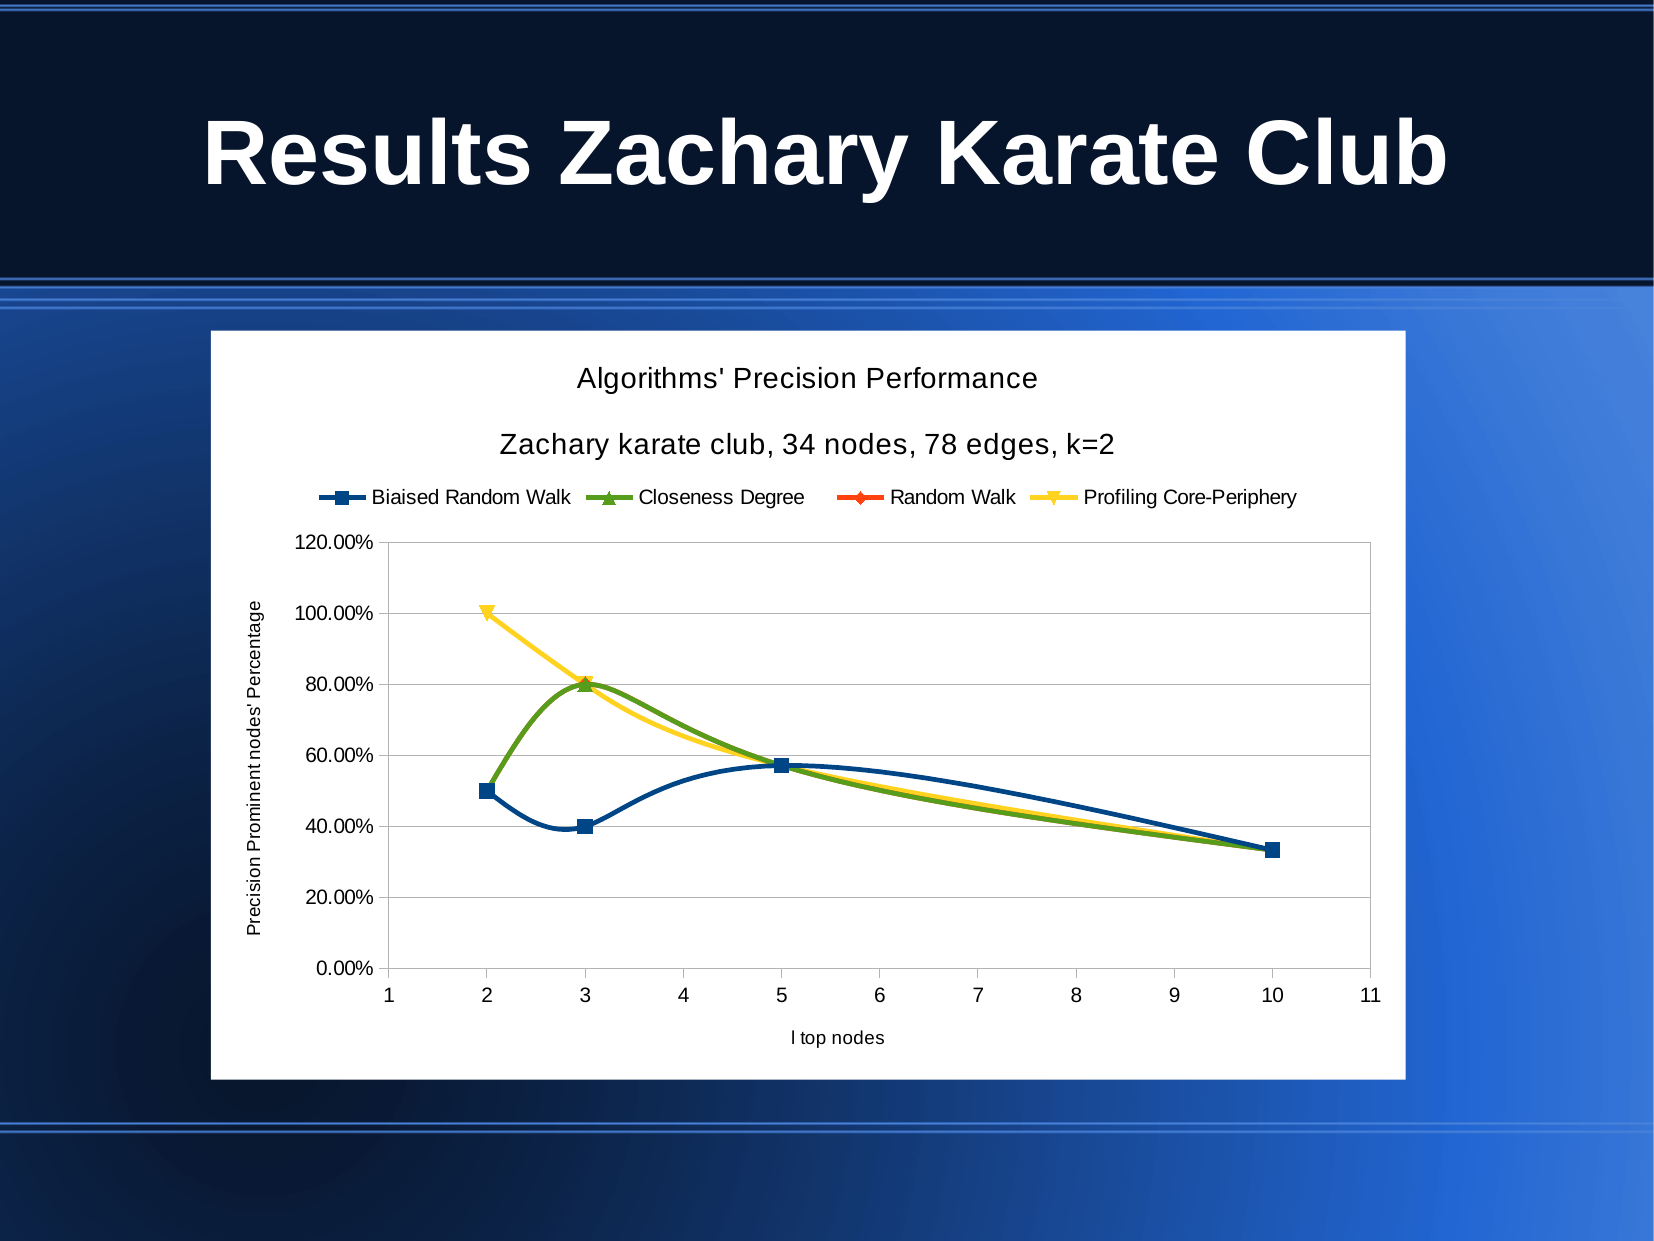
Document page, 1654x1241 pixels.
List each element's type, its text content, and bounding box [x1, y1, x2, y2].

chart [210, 330, 1406, 1080]
title Results Zachary Karate Club [82, 49, 1571, 257]
picture [0, 0, 1654, 1241]
